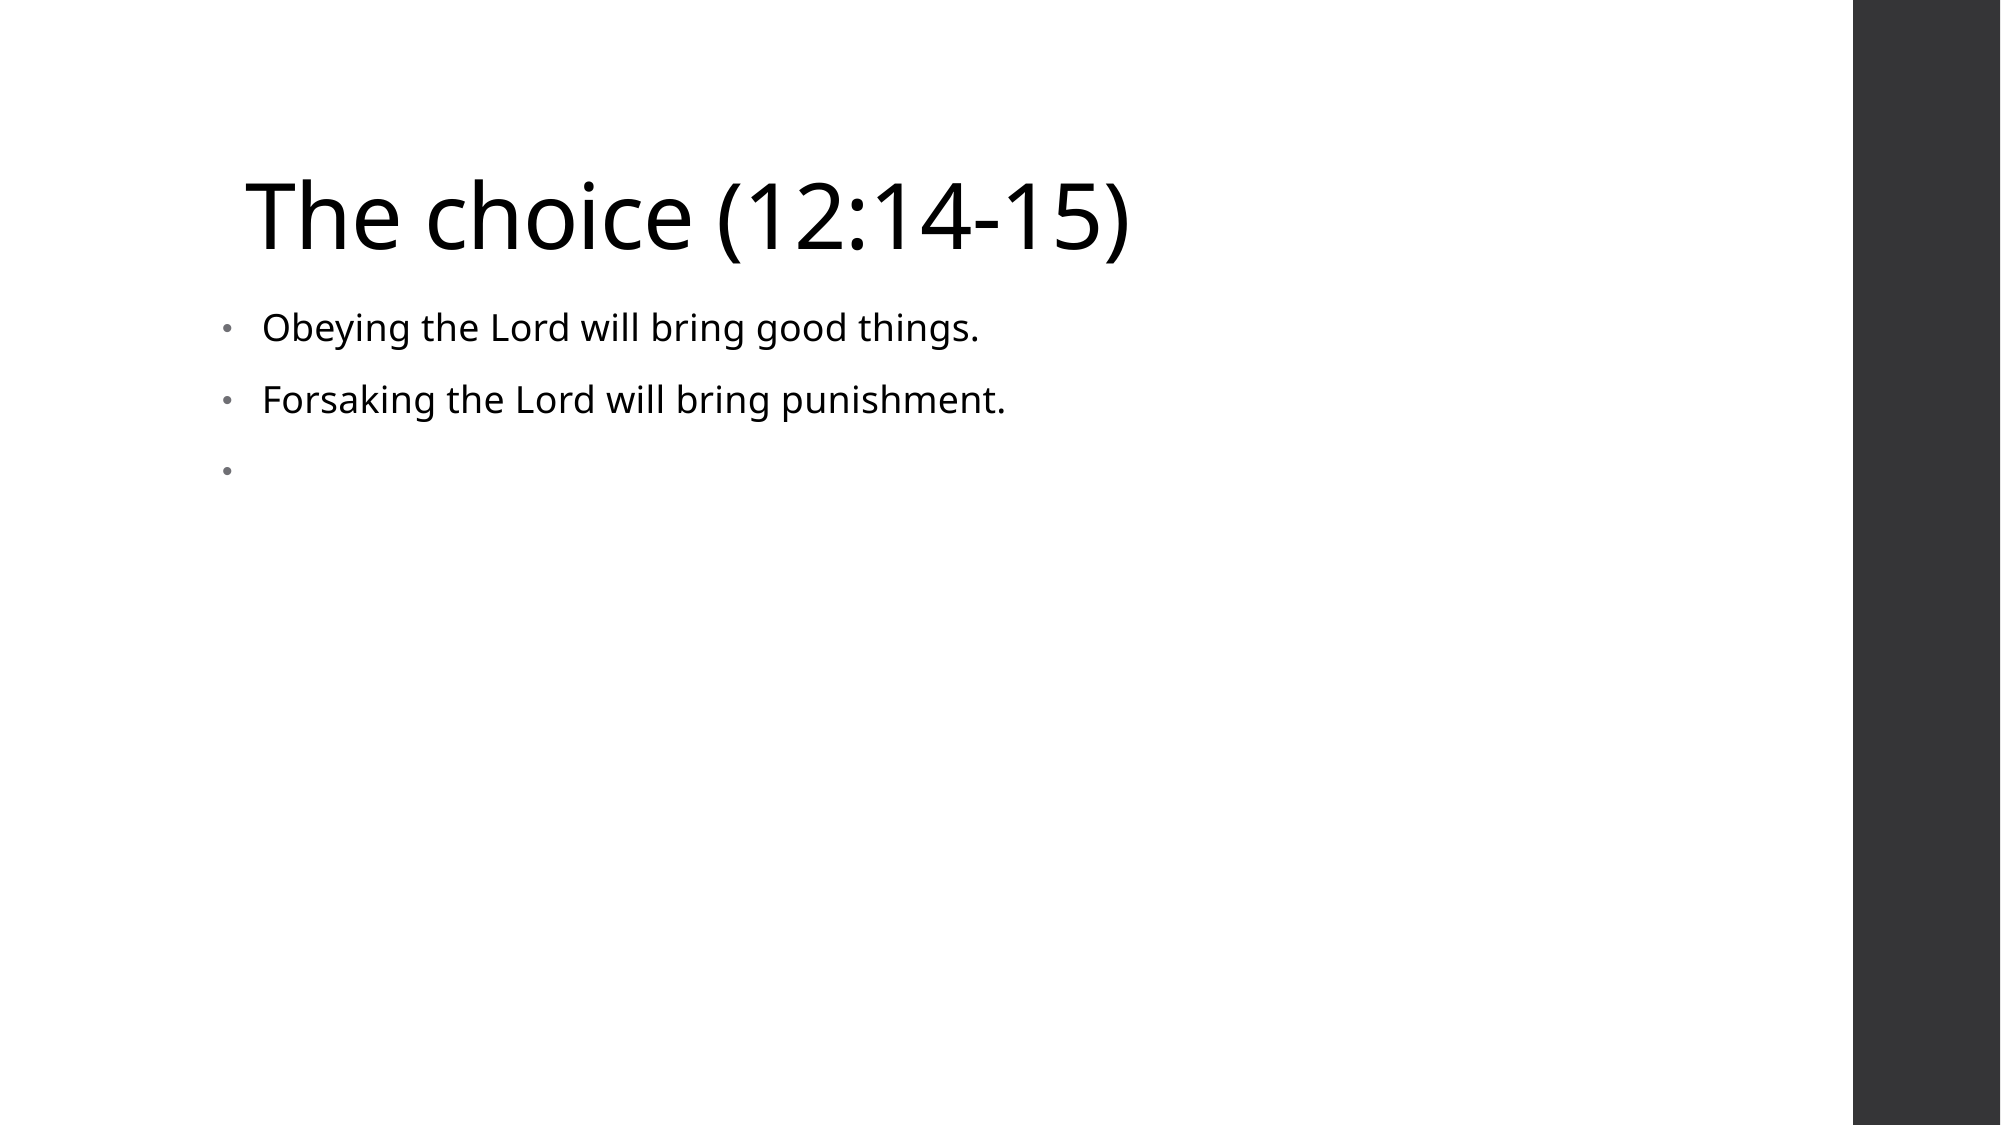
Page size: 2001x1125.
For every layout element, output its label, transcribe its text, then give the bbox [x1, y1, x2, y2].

title The choice (12:14-15) [206, 60, 1797, 278]
list Obeying the Lord will bring good things. Forsaking the Lord will bring punishment. [206, 299, 1617, 1014]
